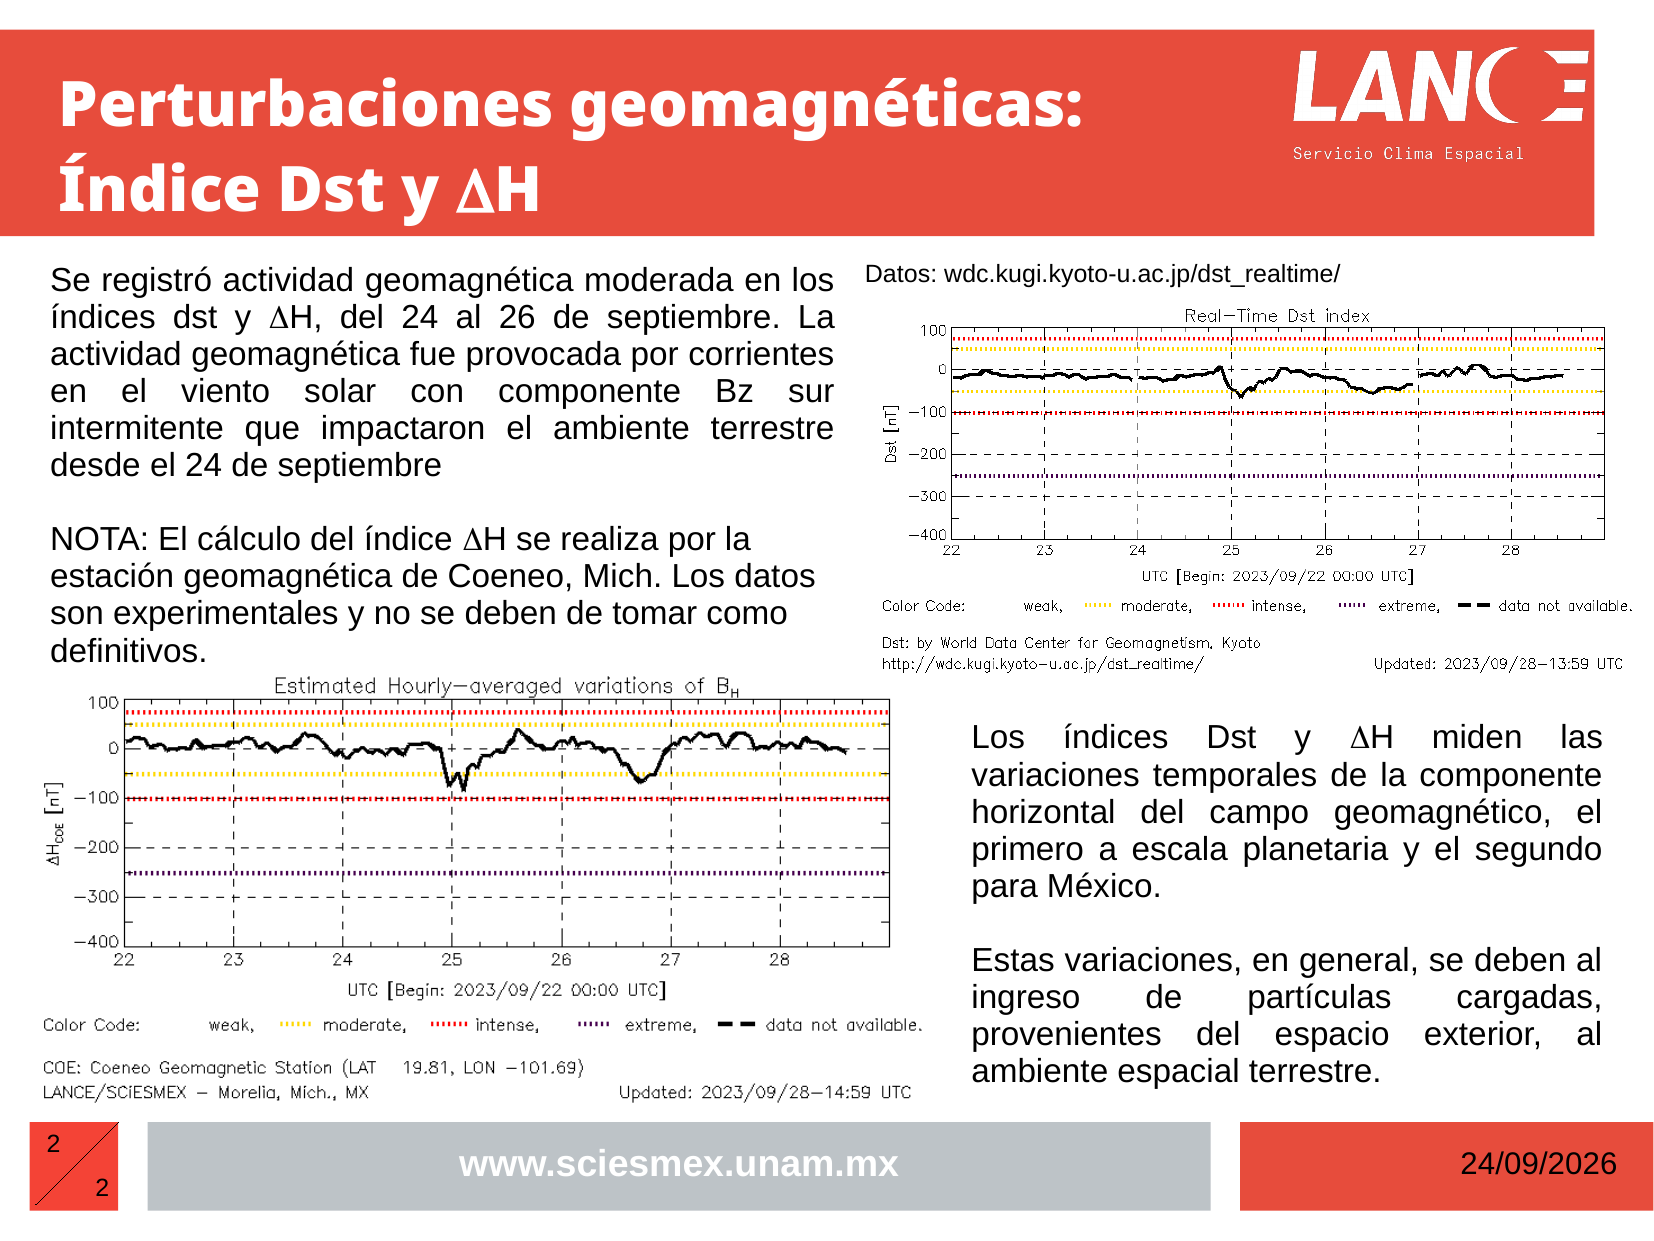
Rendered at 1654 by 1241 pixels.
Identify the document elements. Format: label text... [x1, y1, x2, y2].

text_box www.sciesmex.unam.mx [153, 1122, 1205, 1205]
picture [1293, 47, 1589, 162]
picture [34, 289, 1642, 1105]
text_box Los índices Dst y DH miden las variaciones temporales de la componente horizontal del campo geomagnético, el primero a escala planetaria y el segundo para México. Estas variaciones, en general, se deben al ingreso de partículas cargadas, provenientes del espacio exterior, al ambiente espacial terrestre. [956, 711, 1619, 1097]
text_box 28/09/2023 [1424, 1122, 1654, 1205]
text_box 2 [35, 1151, 125, 1209]
title Perturbaciones geomagnéticas: Índice Dst y DH [59, 59, 1312, 207]
text_box Se registró actividad geomagnética moderada en los índices dst y DH, del 24 al 26 de septiembre. La actividad geomagnética fue provocada por corrientes en el viento solar con componente Bz sur intermitente que impactaron el ambiente terrestre desde el 24 de septiembre NOTA: El cálculo del índice DH se realiza por la estación geomagnética de Coeneo, Mich. Los datos son experimentales y no se deben de tomar como definitivos. [35, 253, 851, 714]
text_box <número> [31, 1122, 176, 1170]
text_box Datos: wdc.kugi.kyoto-u.ac.jp/dst_realtime/ [850, 252, 1371, 296]
